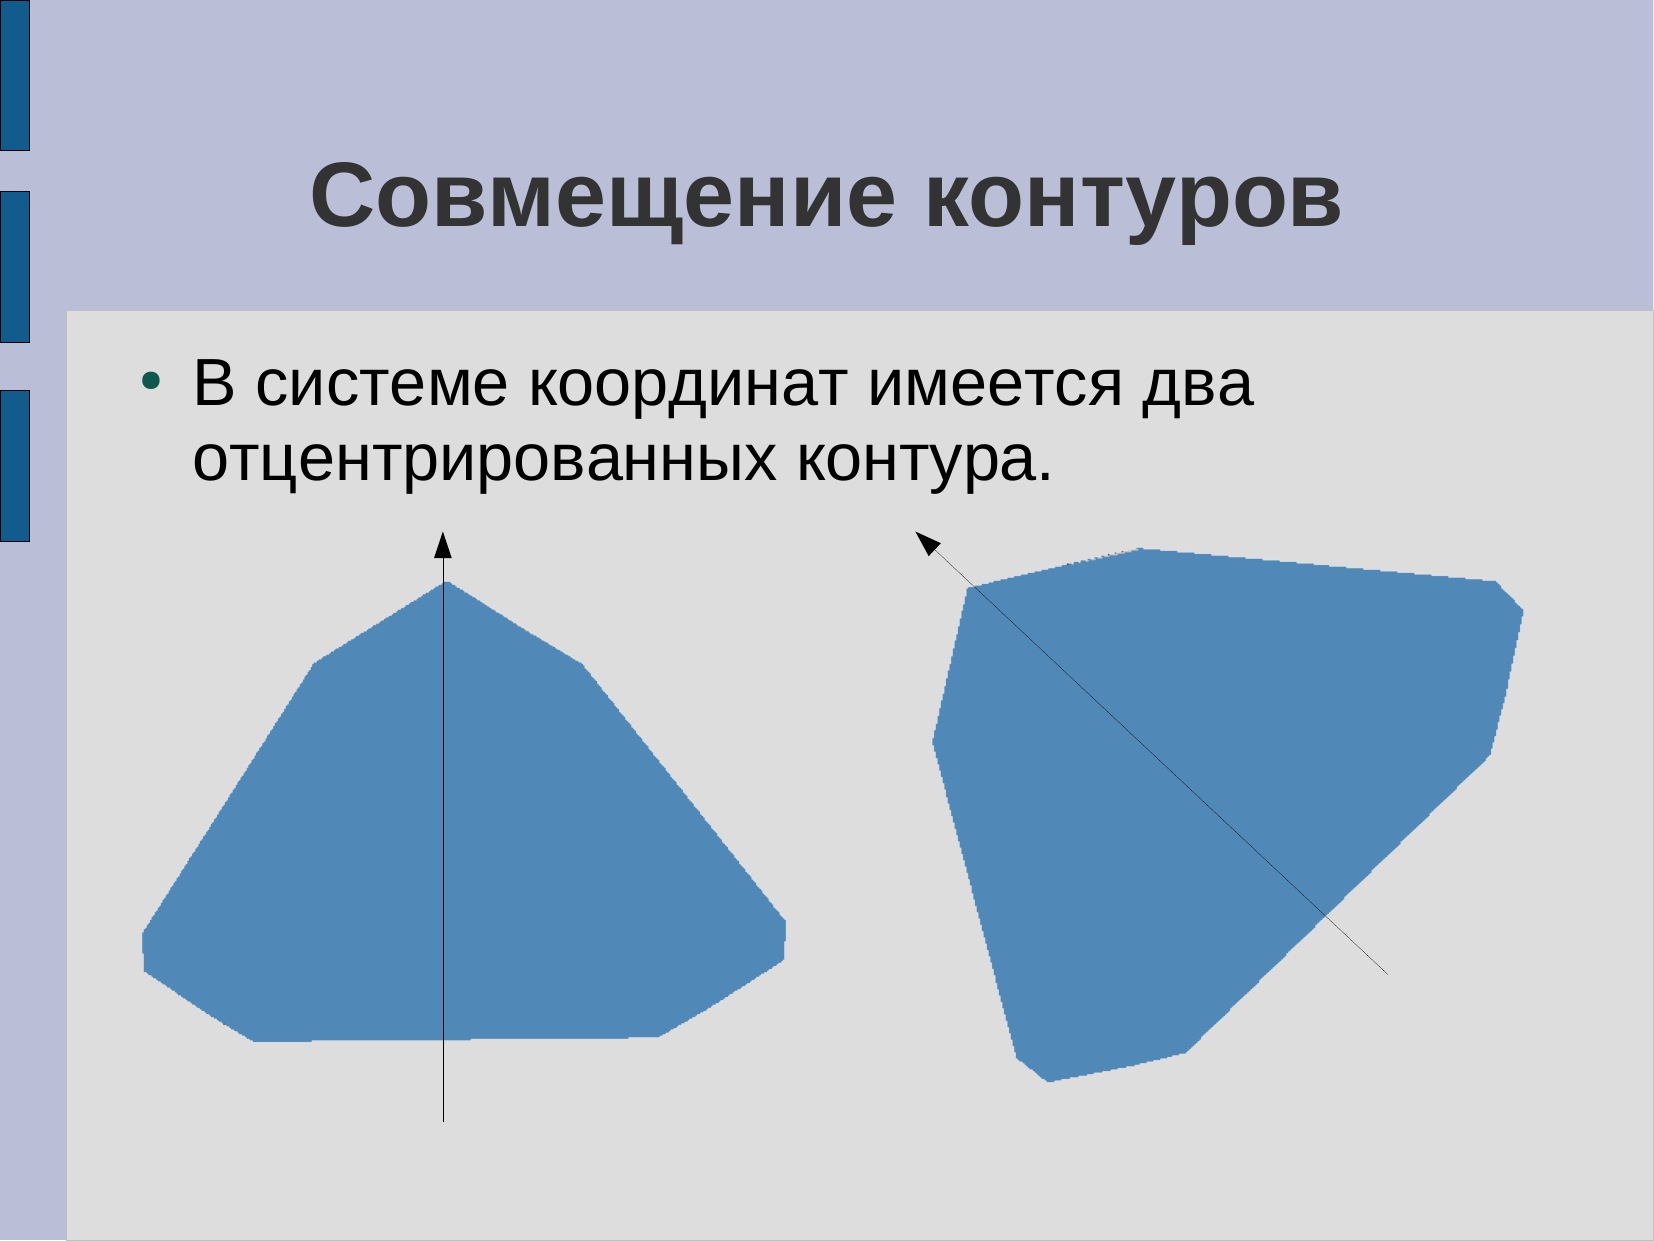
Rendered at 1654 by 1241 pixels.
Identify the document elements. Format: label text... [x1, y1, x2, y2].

title Совмещение контуров [121, 91, 1534, 299]
picture [125, 560, 443, 1072]
list В системе координат имеется два отцентрированных контура. [121, 344, 1534, 1164]
picture [444, 560, 827, 1072]
picture [871, 521, 1565, 1123]
